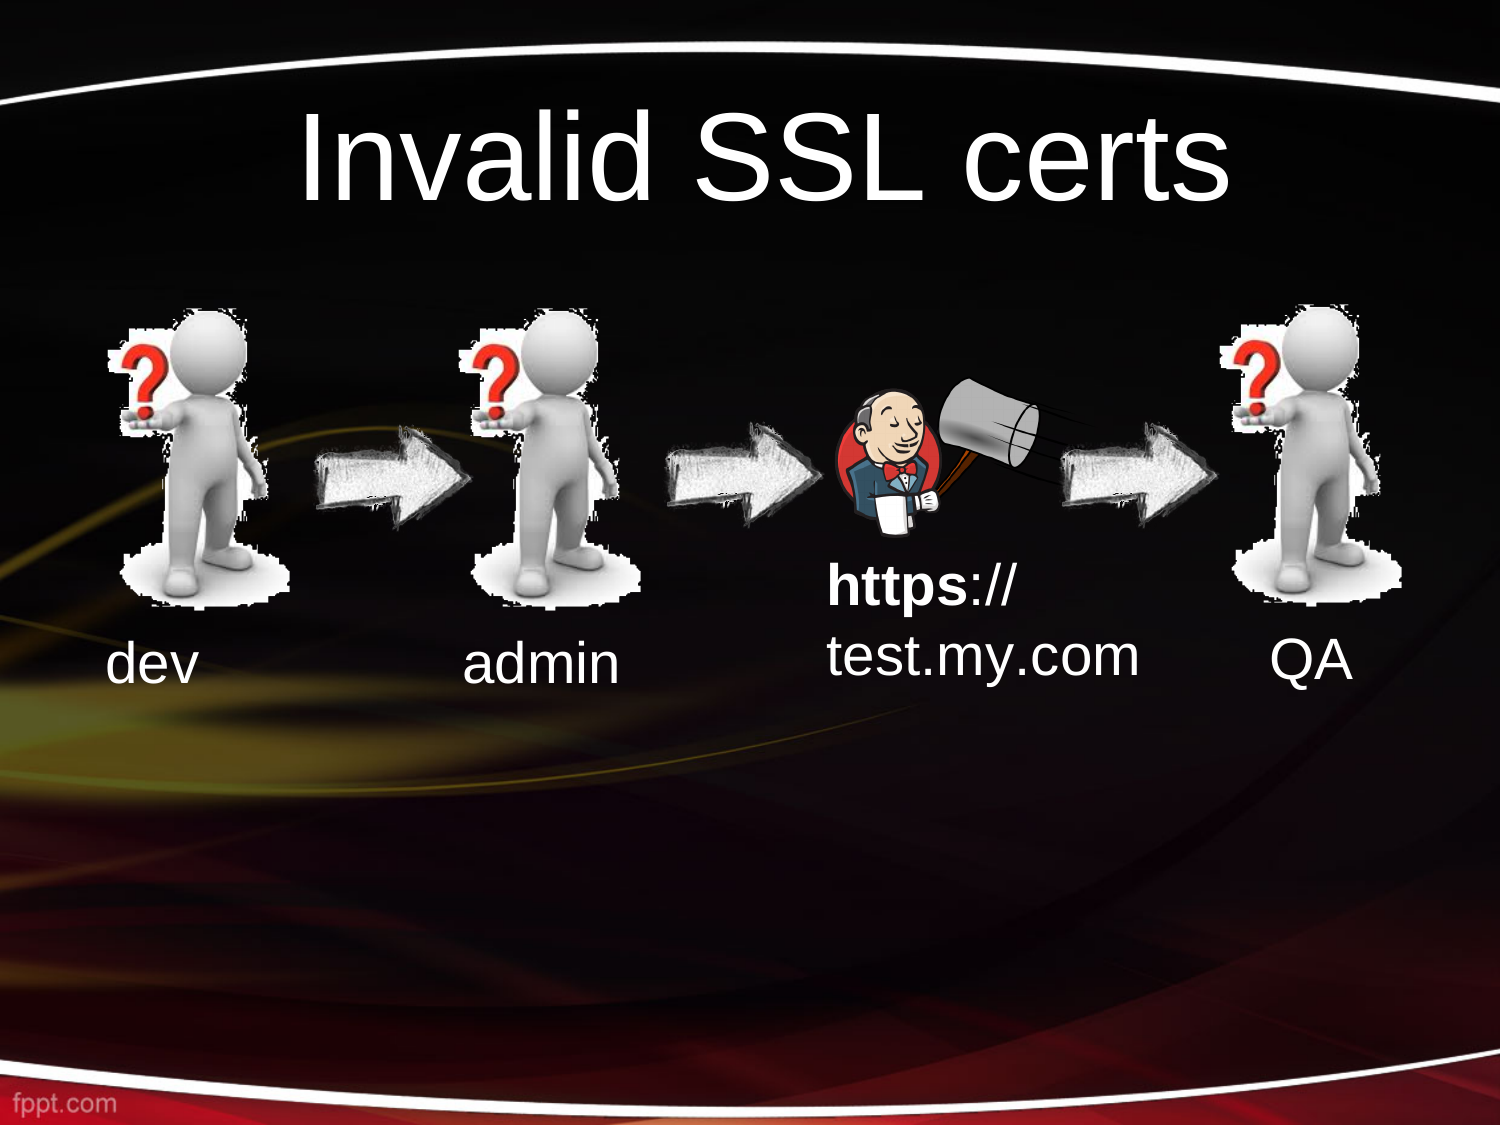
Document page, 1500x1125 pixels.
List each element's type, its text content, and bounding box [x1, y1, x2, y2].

title QA [1219, 592, 1434, 721]
title https:// test.my.com [776, 528, 1167, 706]
title admin [411, 596, 712, 725]
list Invalid SSL certs [0, 37, 1477, 263]
title dev [55, 596, 356, 725]
picture [0, 0, 1500, 1125]
